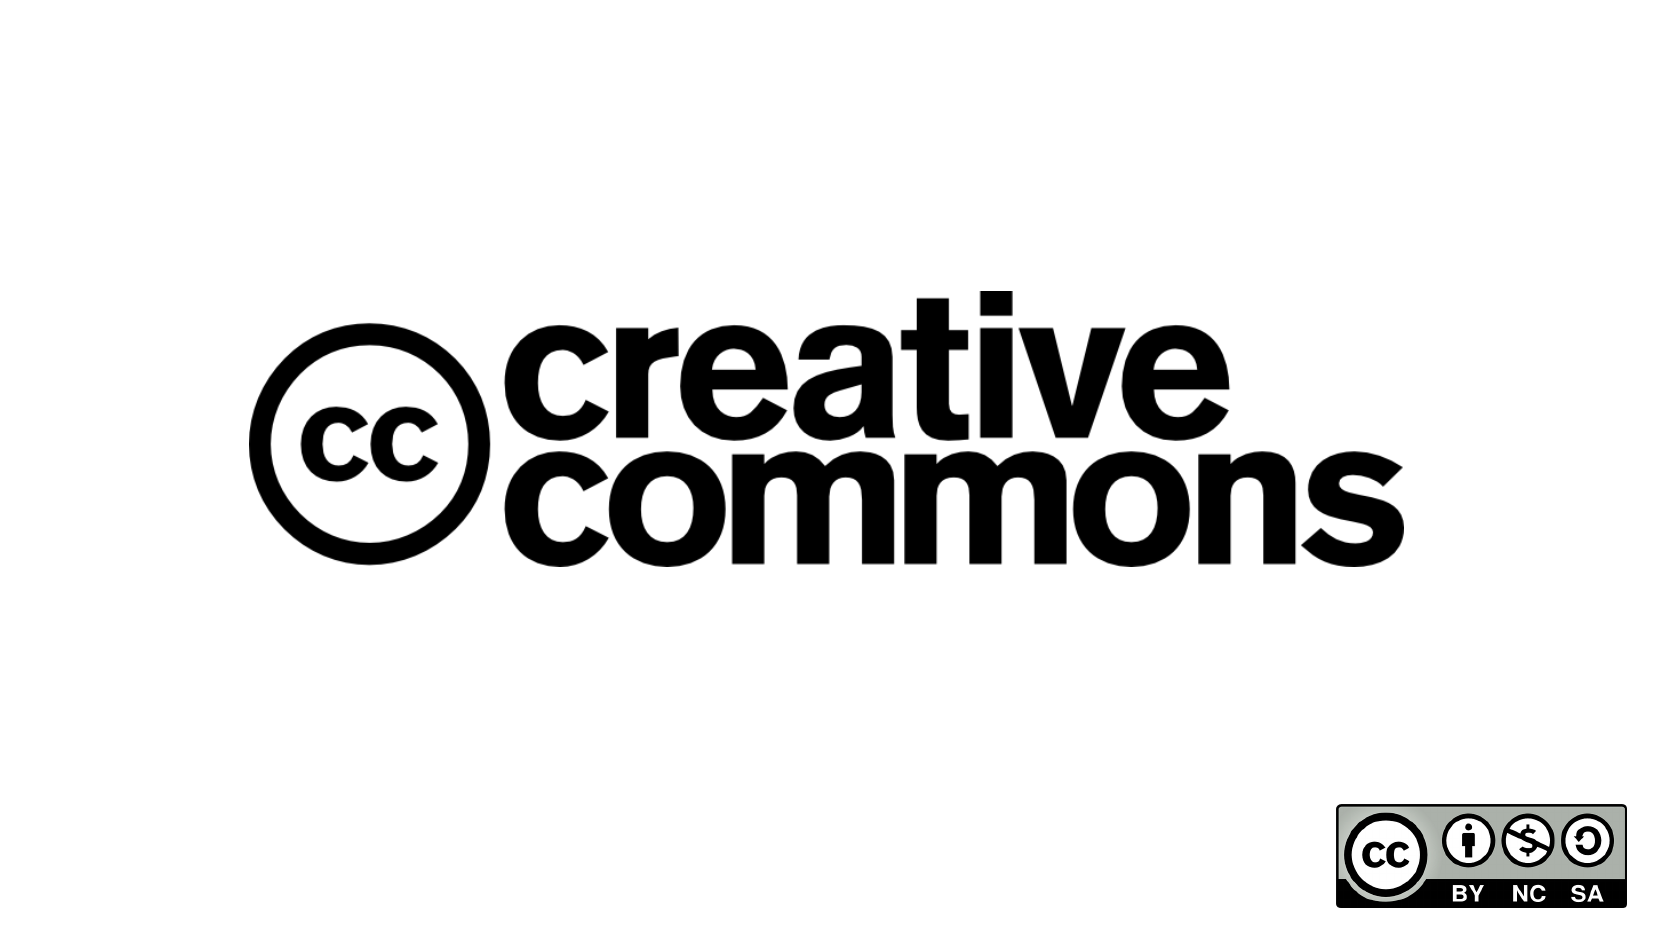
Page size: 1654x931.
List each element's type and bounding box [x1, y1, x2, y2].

picture [249, 291, 1404, 567]
picture [1336, 804, 1627, 908]
